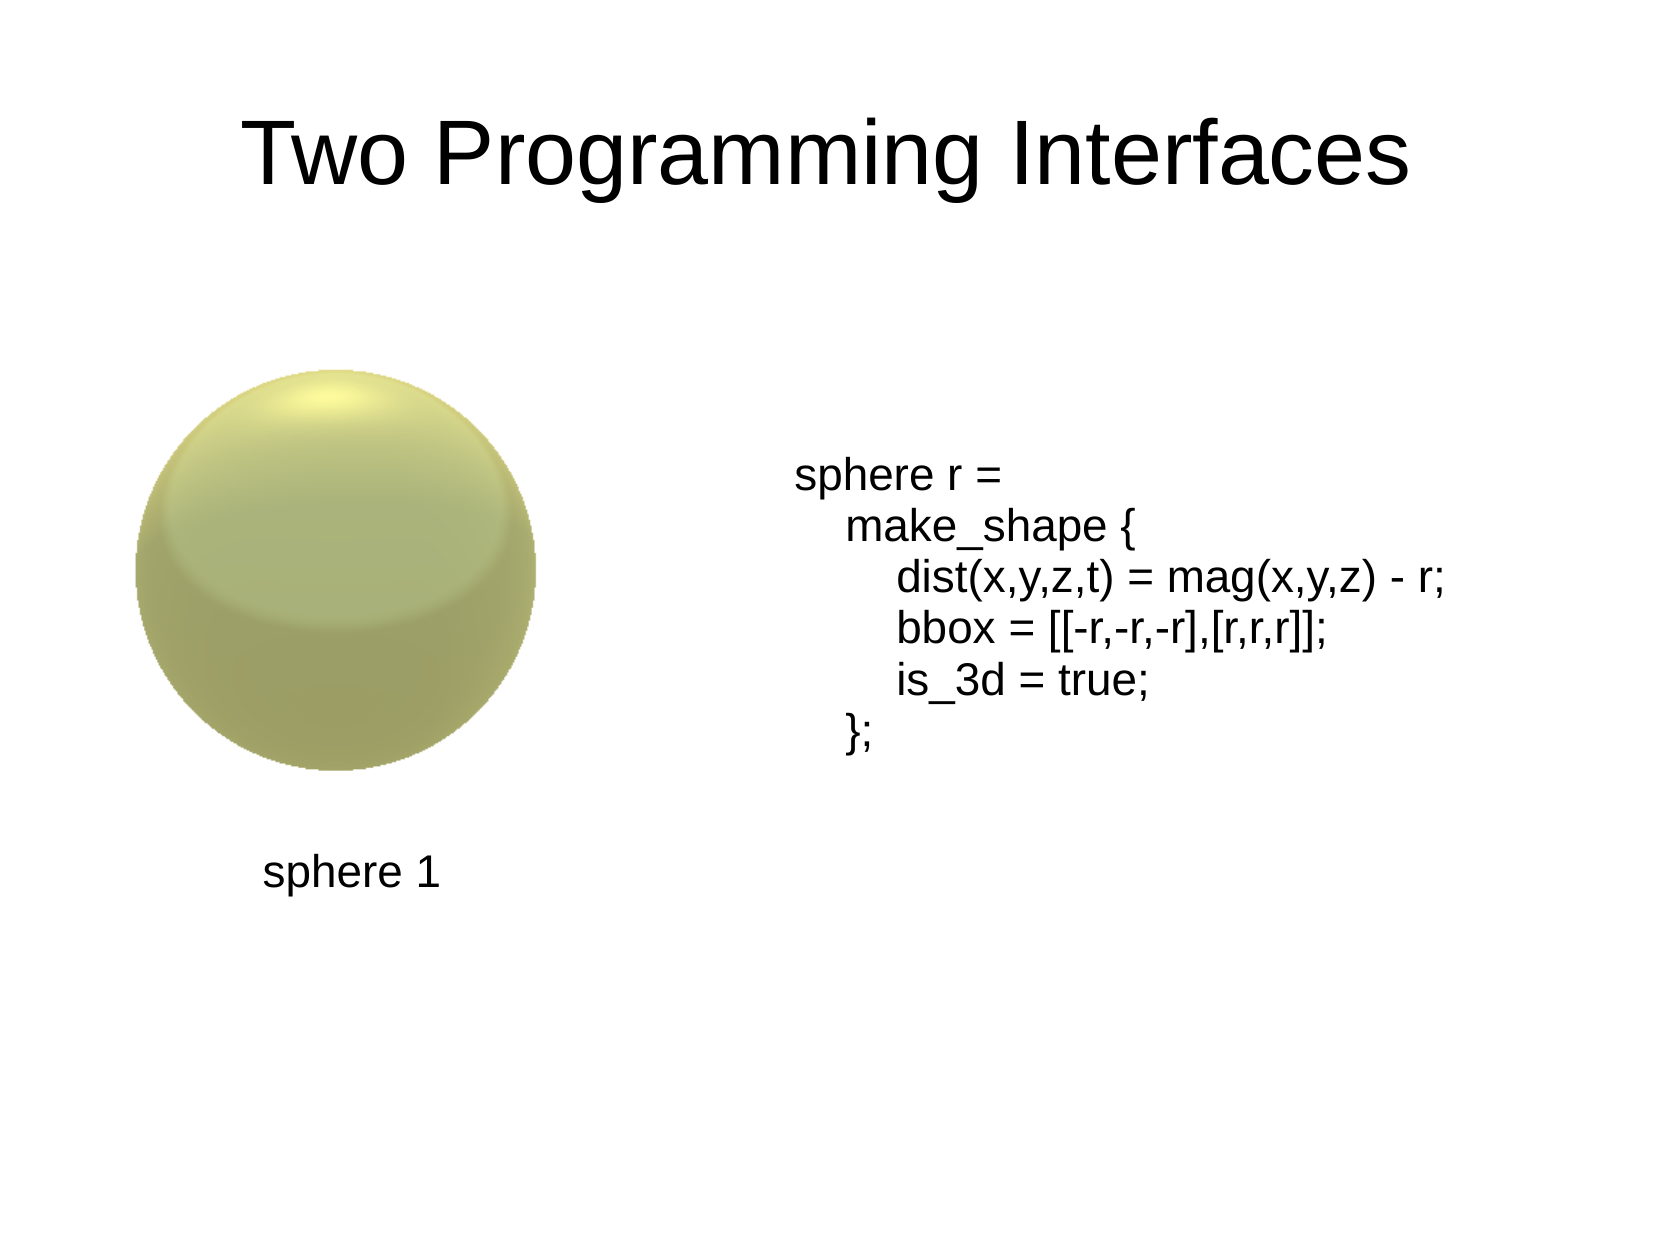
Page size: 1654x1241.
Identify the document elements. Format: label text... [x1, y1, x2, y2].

text_box sphere 1 [248, 838, 674, 905]
text_box sphere r = make_shape { dist(x,y,z,t) = mag(x,y,z) - r; bbox = [[-r,-r,-r],[r,r,r]]; is_3d = true; }; [779, 441, 1595, 815]
title Two Programming Interfaces [82, 49, 1571, 257]
picture [0, 210, 696, 931]
